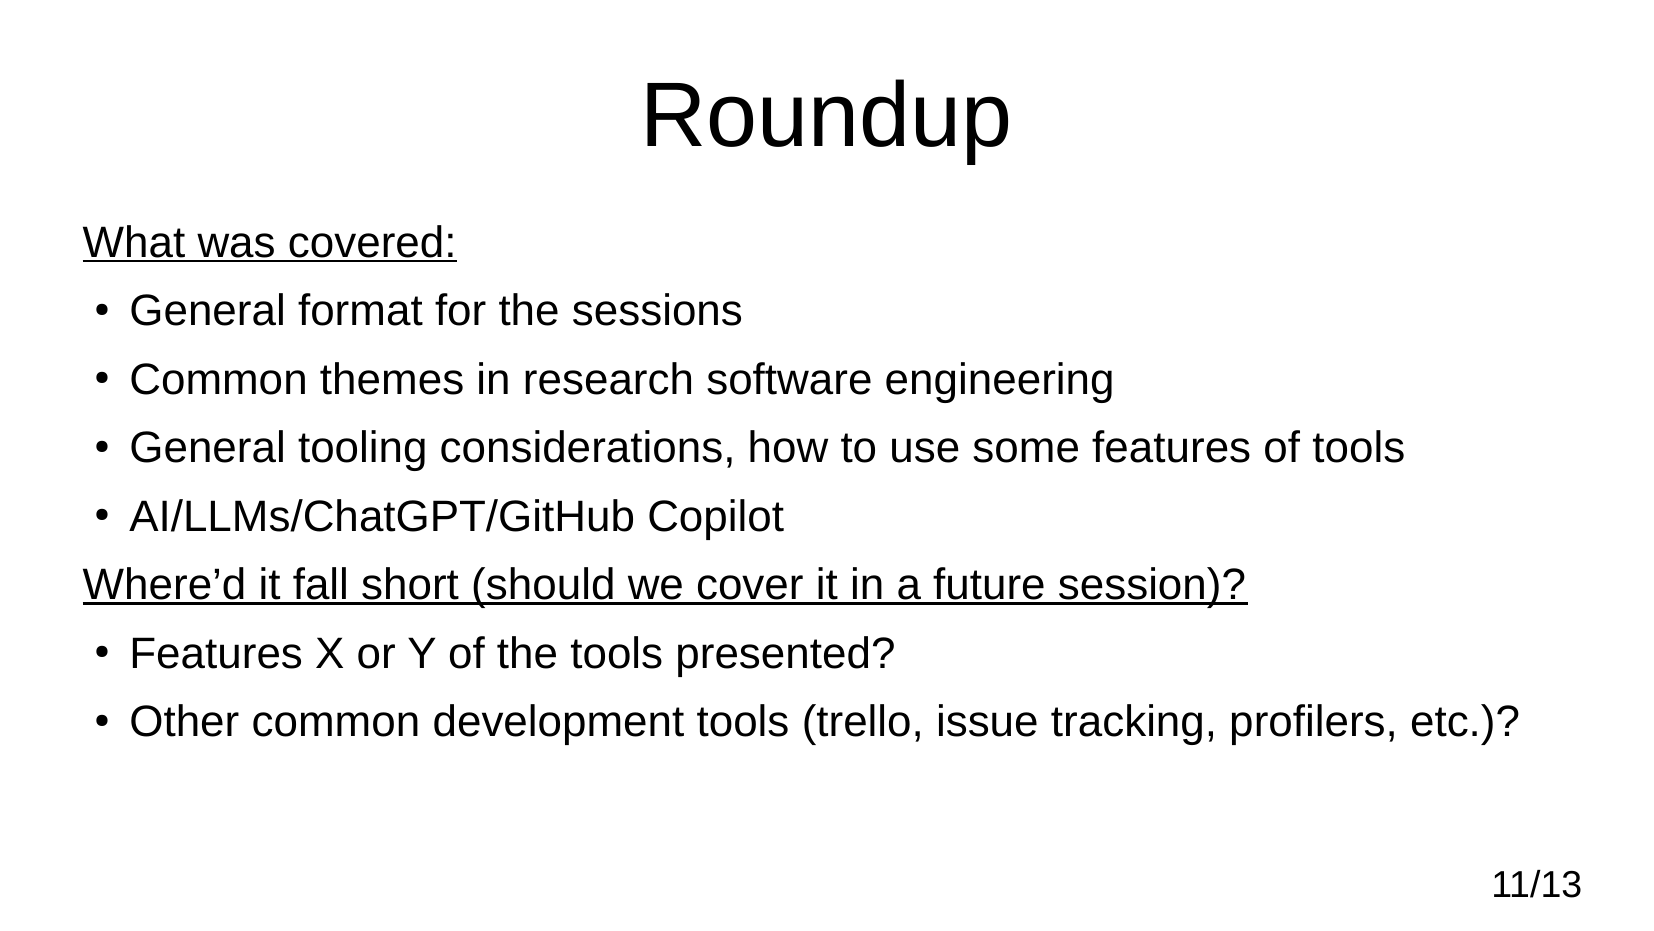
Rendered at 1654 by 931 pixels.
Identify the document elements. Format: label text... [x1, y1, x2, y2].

text_box <number>/13 [1476, 856, 1625, 914]
title Roundup [82, 37, 1571, 193]
list What was covered: General format for the sessions Common themes in research software engineering General tooling considerations, how to use some features of tools AI/LLMs/ChatGPT/GitHub Copilot Where’d it fall short (should we cover it in a future session)? Features X or Y of the tools presented? Other common development tools (trello, issue tracking, profilers, etc.)? [82, 217, 1571, 758]
